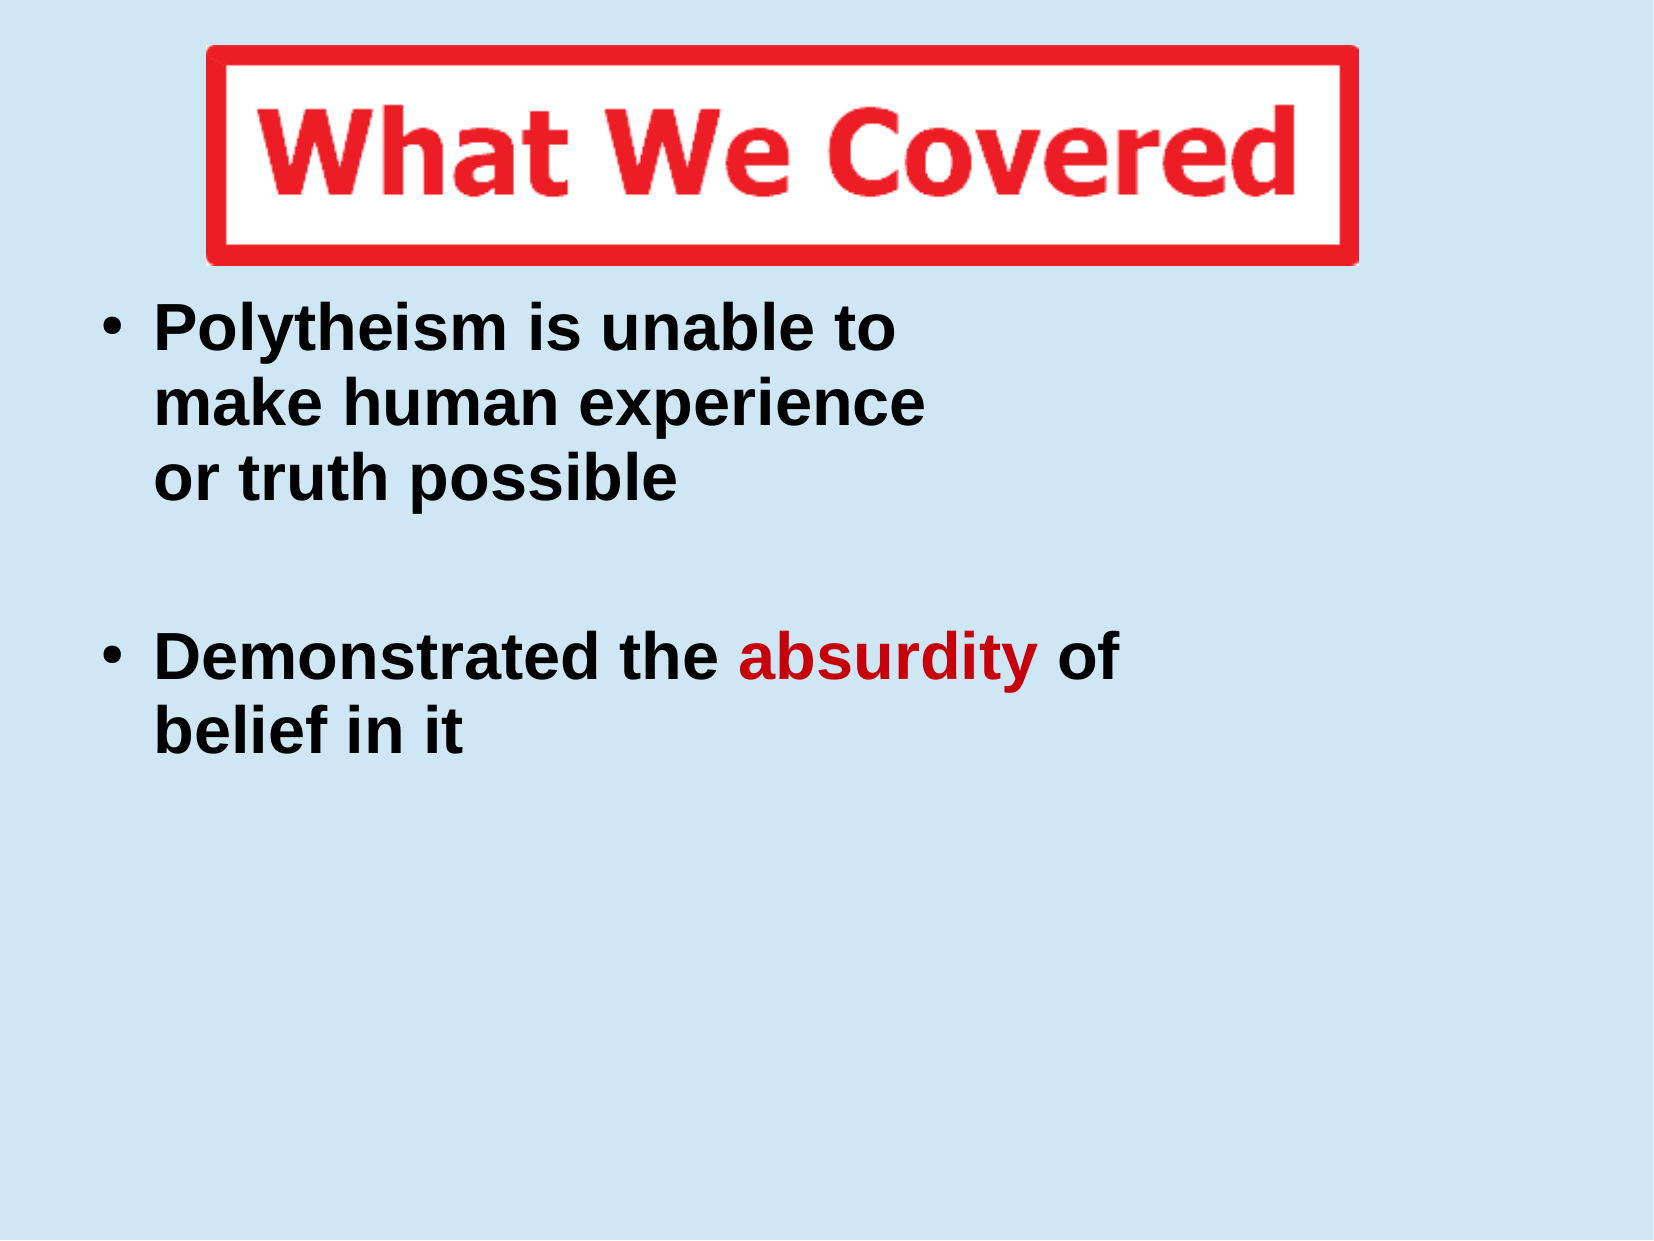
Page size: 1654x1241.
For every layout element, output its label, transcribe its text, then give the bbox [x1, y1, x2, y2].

picture [206, 45, 1359, 266]
list Polytheism is unable to make human experience or truth possible Demonstrated the absurdity of belief in it [82, 290, 1571, 1109]
